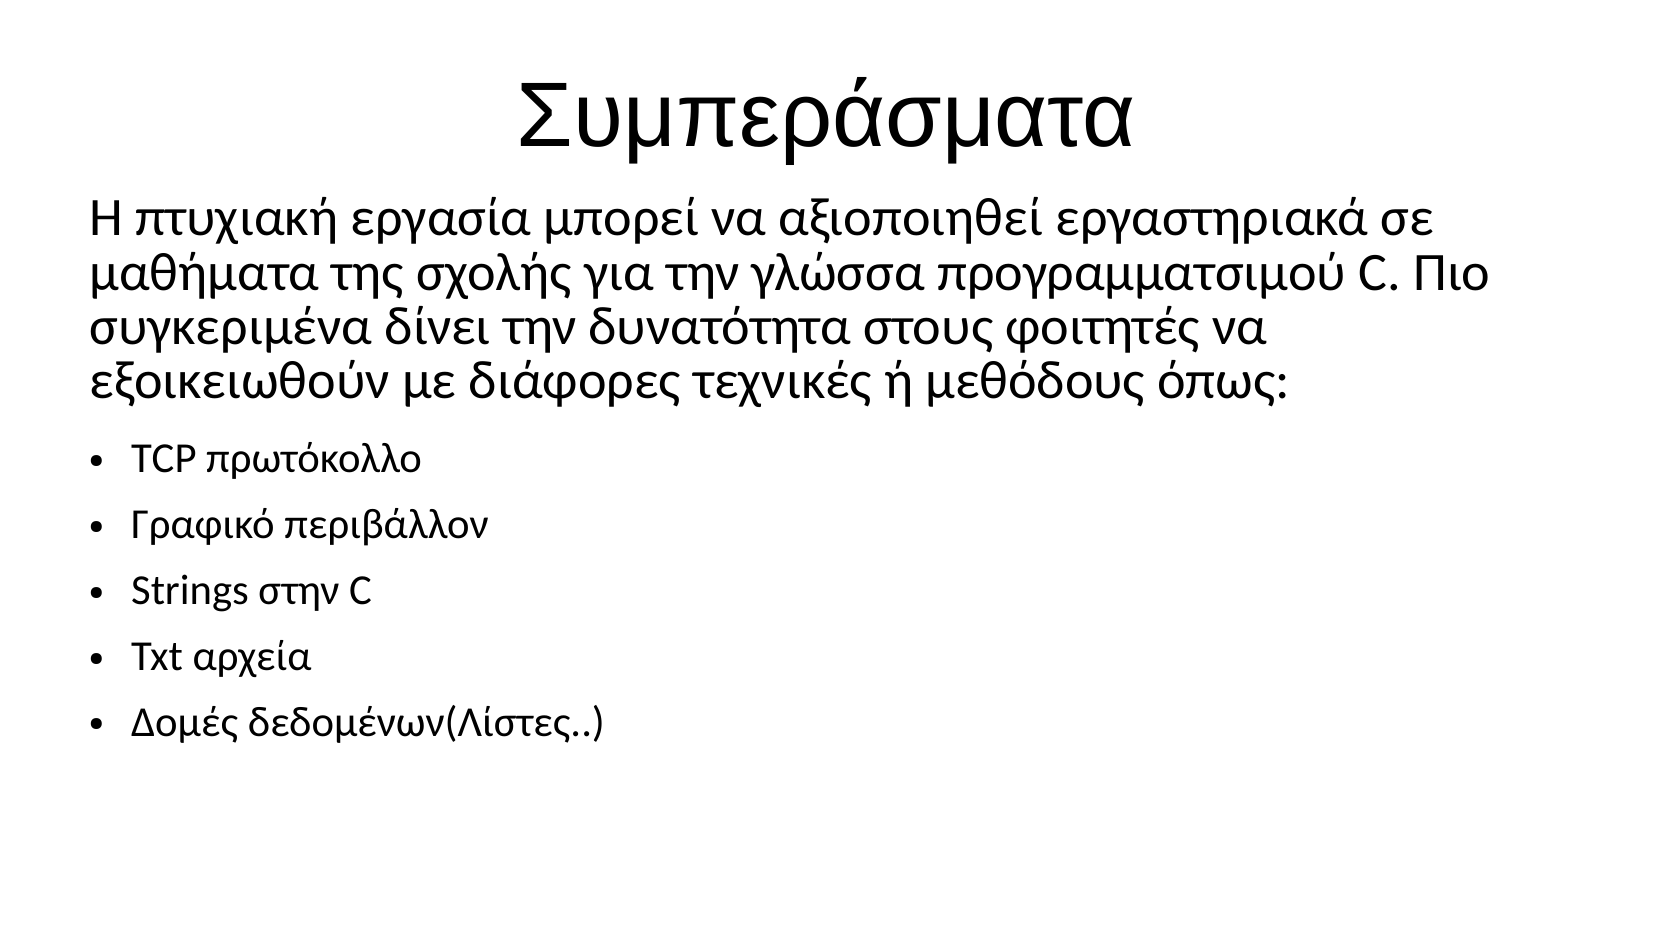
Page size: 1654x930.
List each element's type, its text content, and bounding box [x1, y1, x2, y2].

list ΤCP πρωτόκολλο Γραφικό περιβάλλον Strings στην C Txt αρχεία Δομές δεδομένων(Λίστες..) [75, 440, 1563, 751]
title Συμπεράσματα [82, 37, 1571, 187]
text_box Η πτυχιακή εργασία μπορεί να αξιοποιηθεί εργαστηριακά σε μαθήματα της σχολής για την γλώσσα προγραμματσιμού C. Πιο συγκεριμένα δίνει την δυνατότητα στους φοιτητές να εξοικειωθούν με διάφορες τεχνικές ή μεθόδους όπως: [75, 187, 1576, 420]
